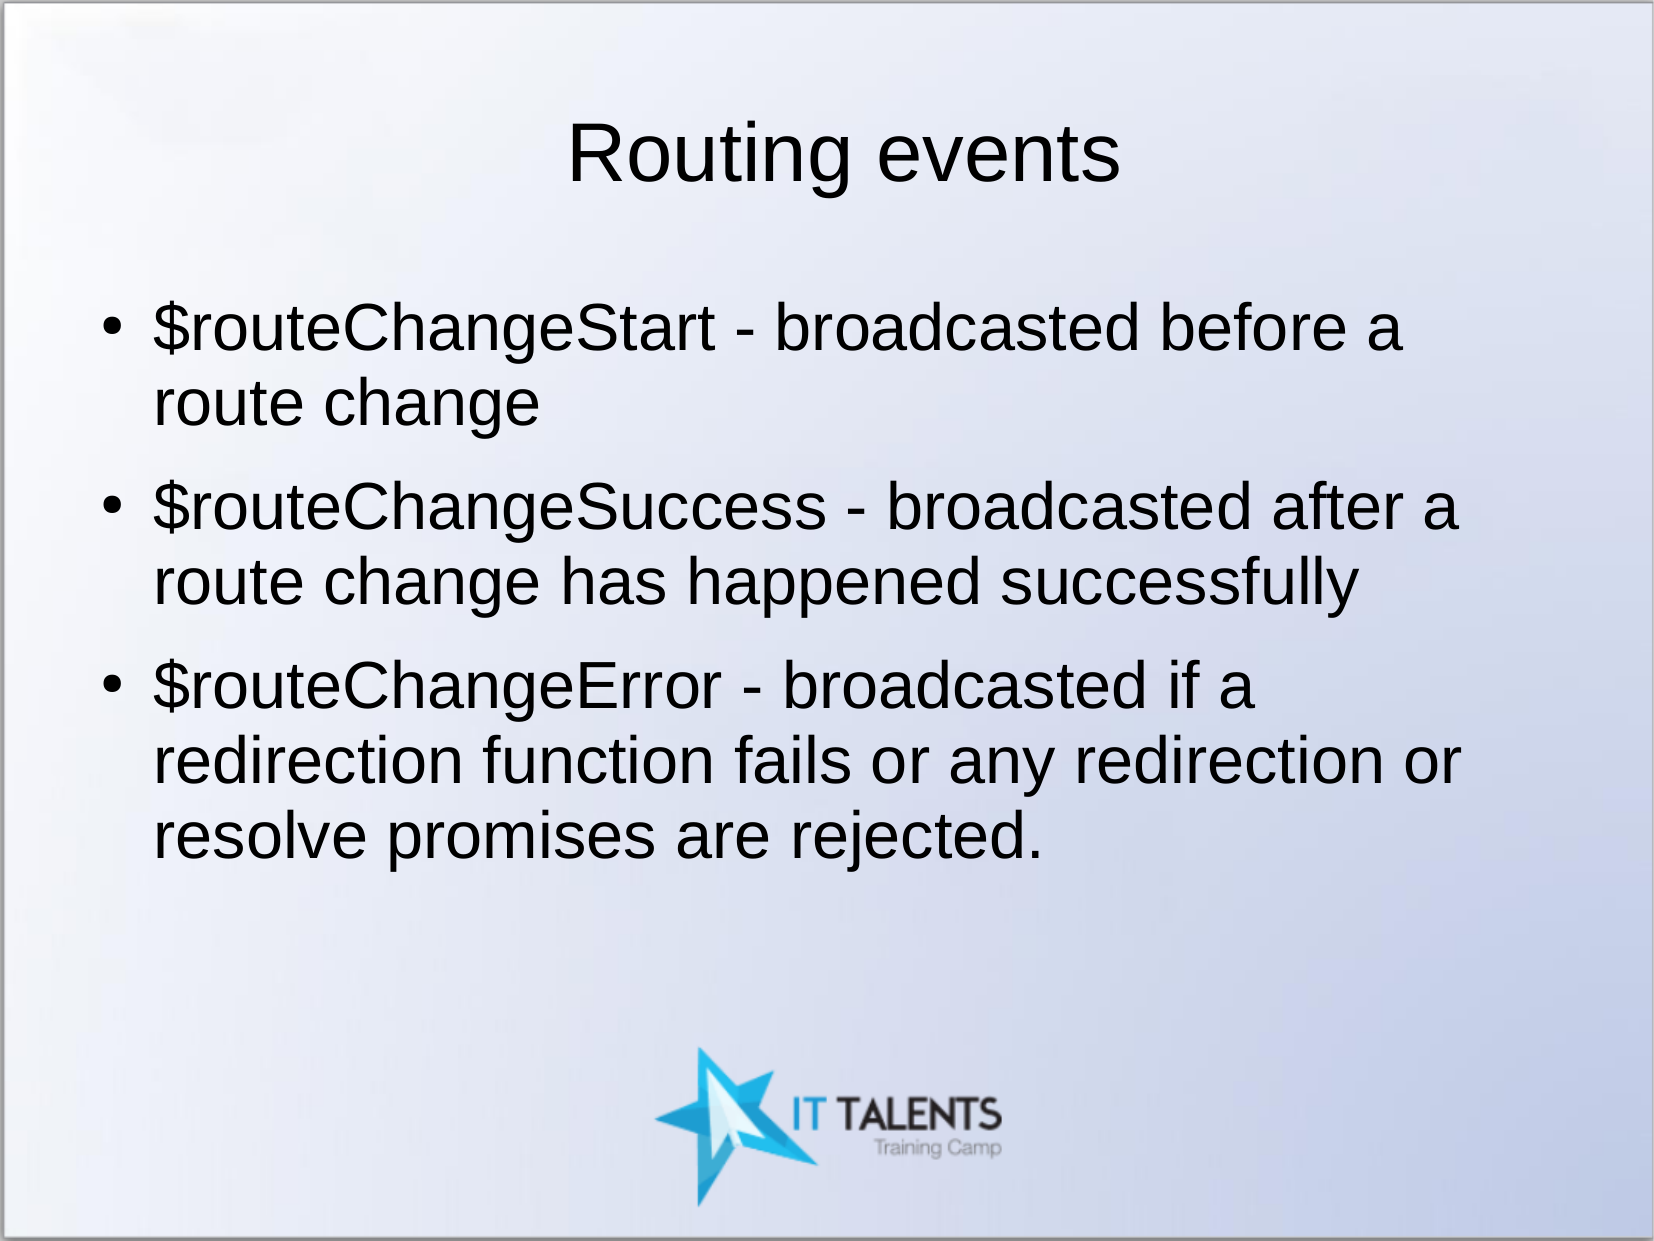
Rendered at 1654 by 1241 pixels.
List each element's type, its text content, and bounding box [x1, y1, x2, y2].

title Routing events [82, 49, 1571, 257]
picture [0, 0, 1654, 1241]
list $routeChangeStart - broadcasted before a route change $routeChangeSuccess - broadcasted after a route change has happened successfully $routeChangeError - broadcasted if a redirection function fails or any redirection or resolve promises are rejected. [82, 290, 1571, 1010]
